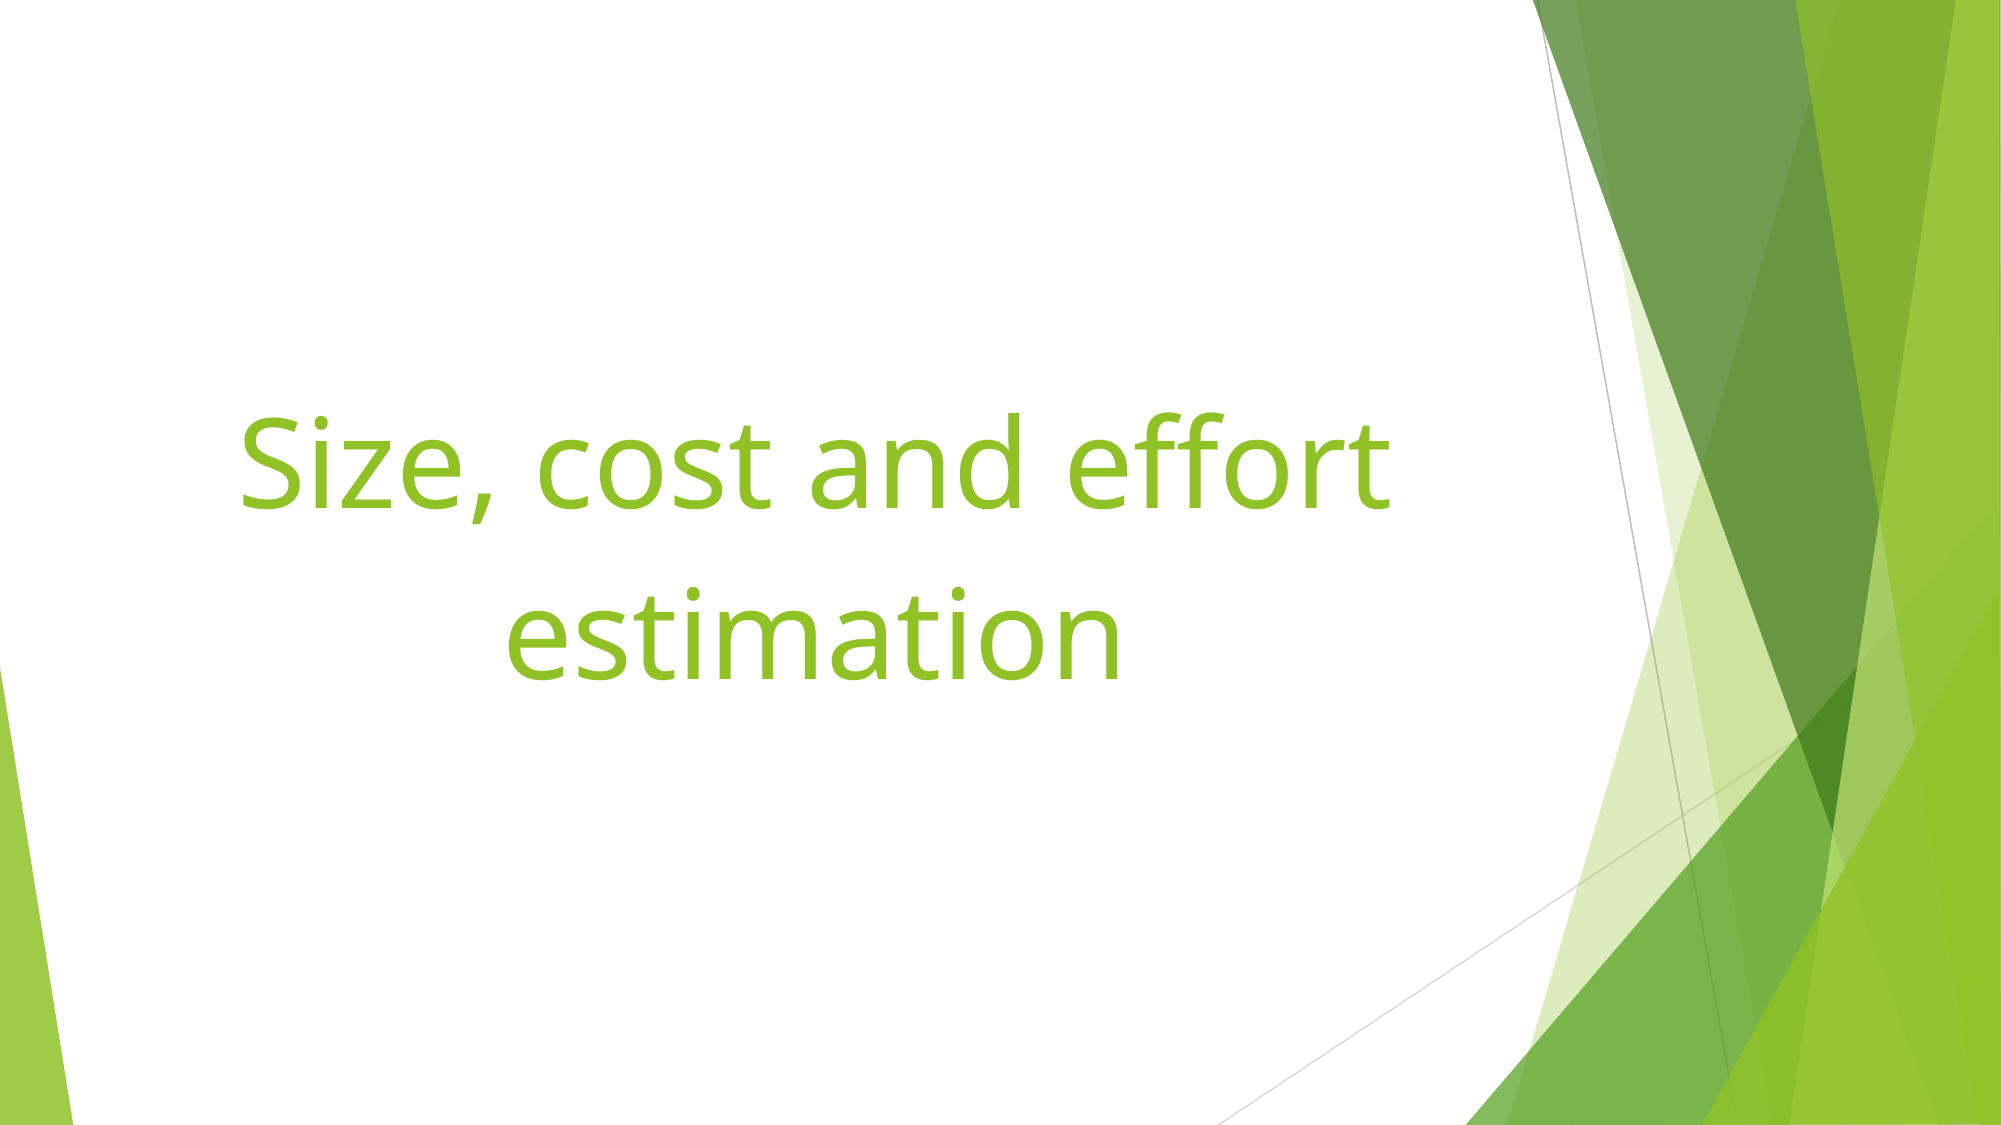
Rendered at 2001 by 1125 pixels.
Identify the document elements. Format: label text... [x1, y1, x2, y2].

subtitle Size, cost and effort estimation [23, 99, 1607, 991]
